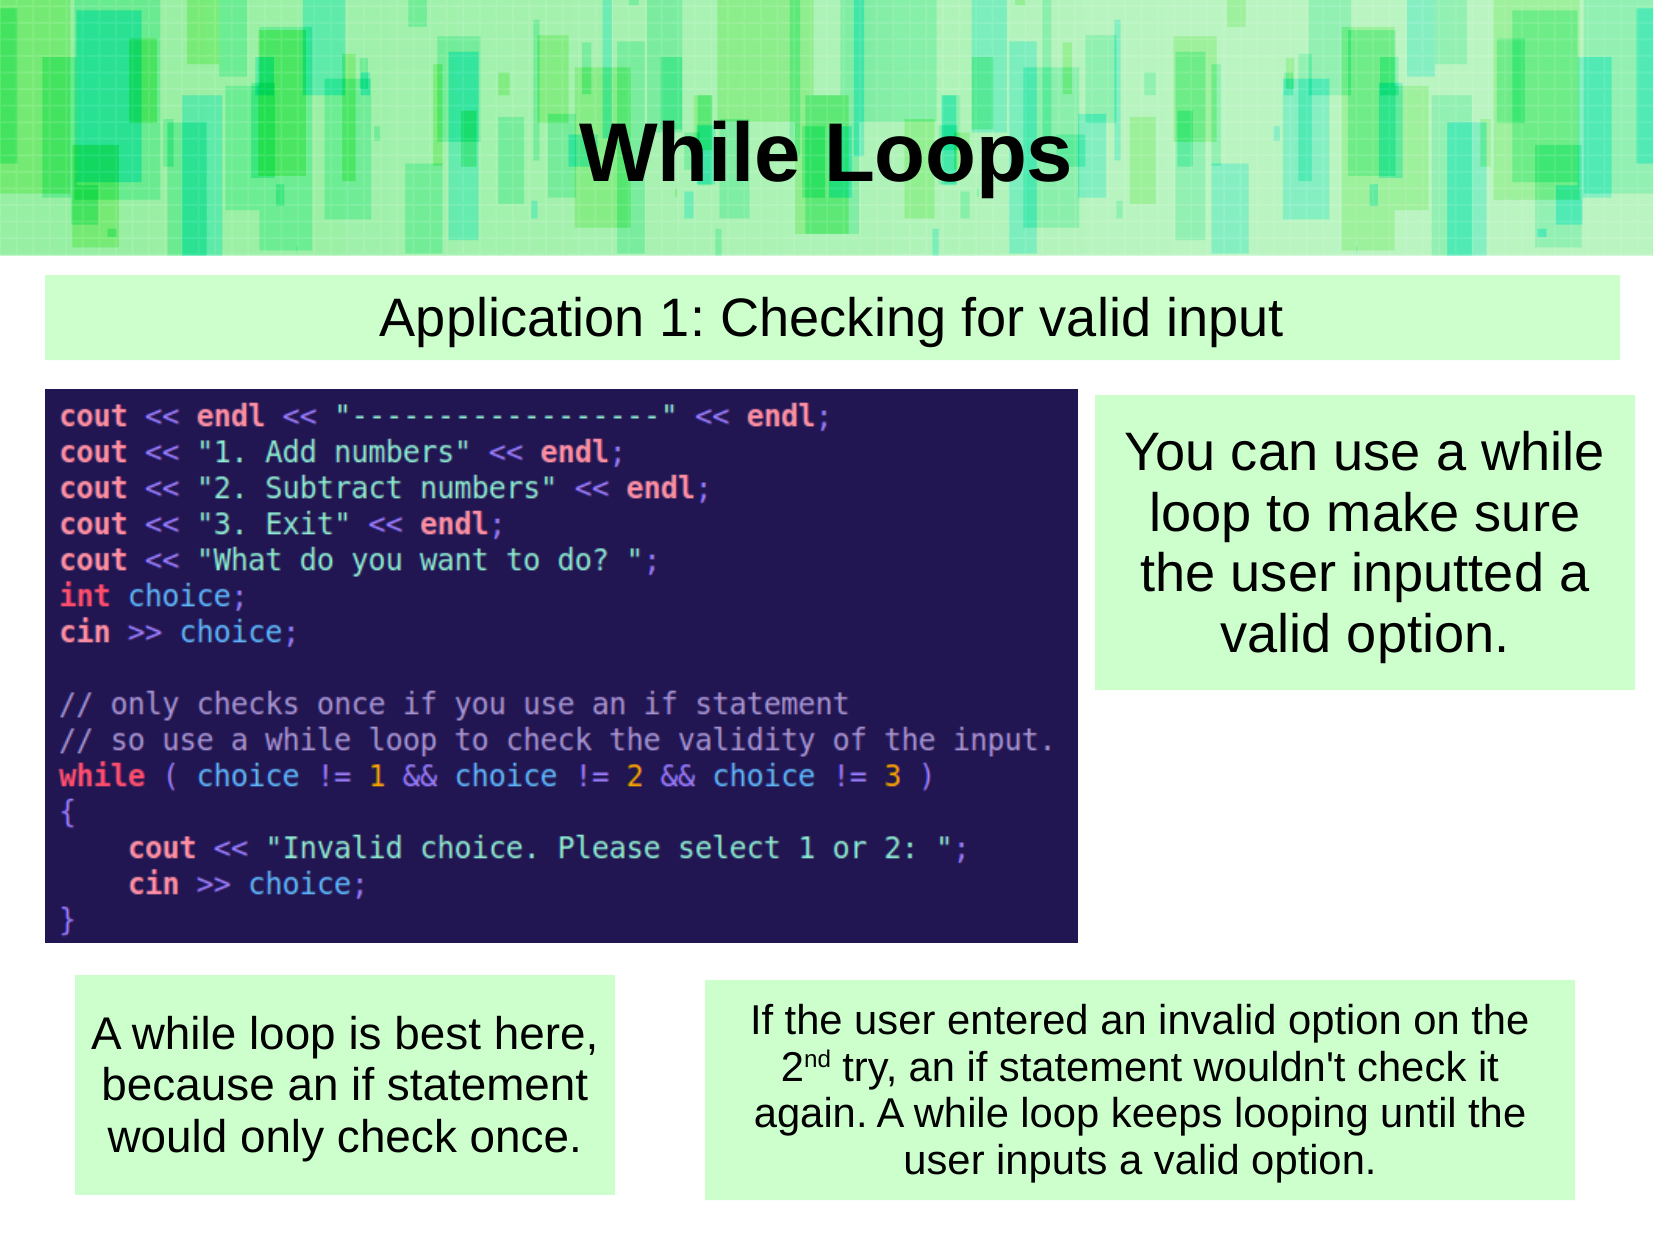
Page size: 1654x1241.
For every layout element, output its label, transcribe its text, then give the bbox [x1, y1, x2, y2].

picture [0, 0, 1654, 1241]
text_box If the user entered an invalid option on the 2nd try, an if statement wouldn't check it again. A while loop keeps looping until the user inputs a valid option. [705, 980, 1576, 1201]
title While Loops [82, 49, 1571, 257]
text_box Application 1: Checking for valid input [45, 275, 1621, 361]
text_box You can use a while loop to make sure the user inputted a valid option. [1095, 395, 1636, 691]
text_box A while loop is best here, because an if statement would only check once. [75, 975, 616, 1195]
